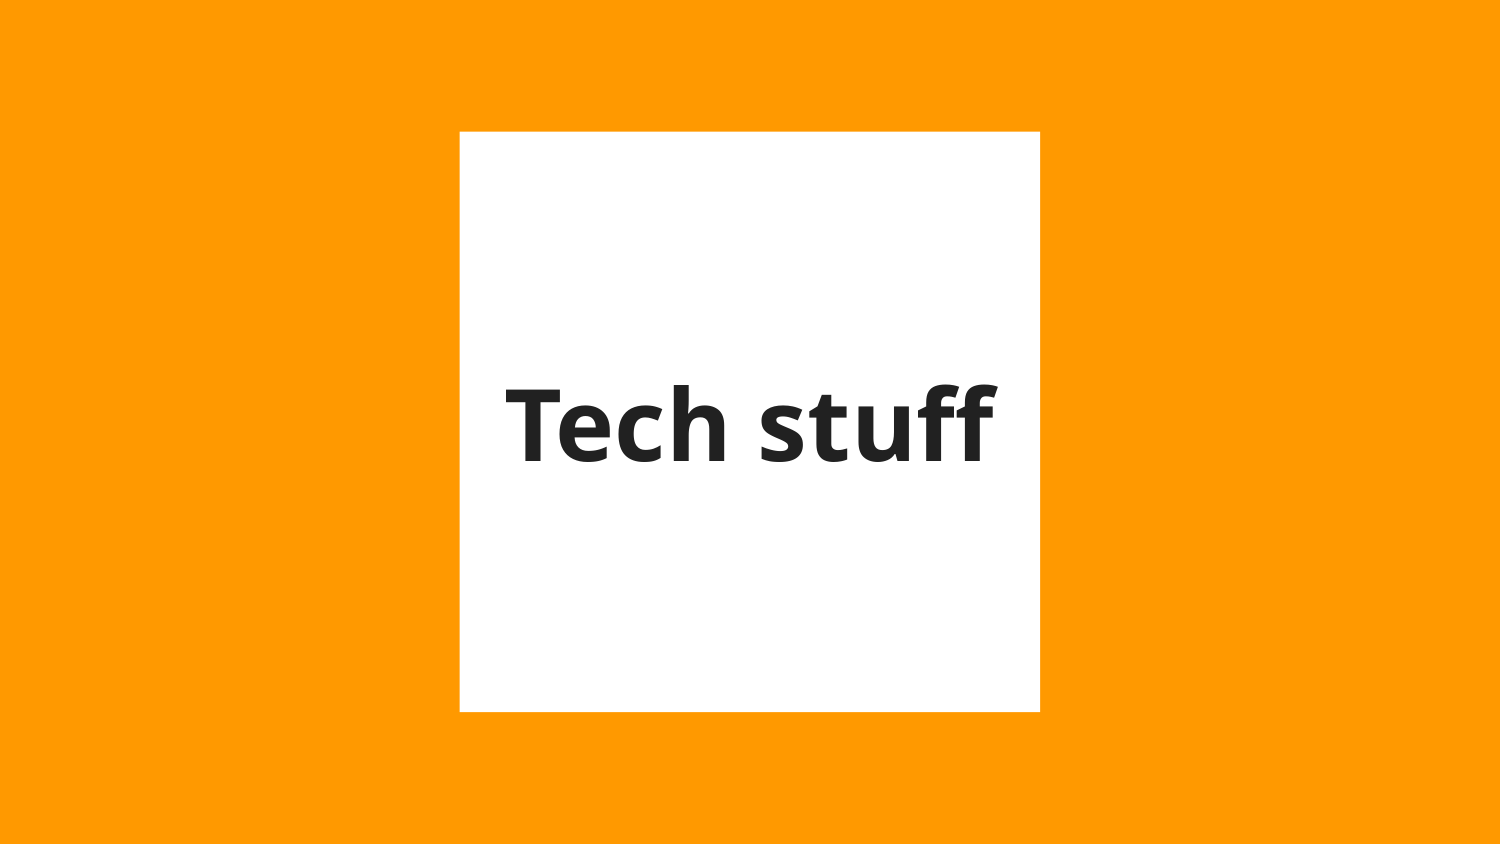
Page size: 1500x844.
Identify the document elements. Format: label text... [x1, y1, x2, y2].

title Tech stuff [459, 131, 1041, 713]
